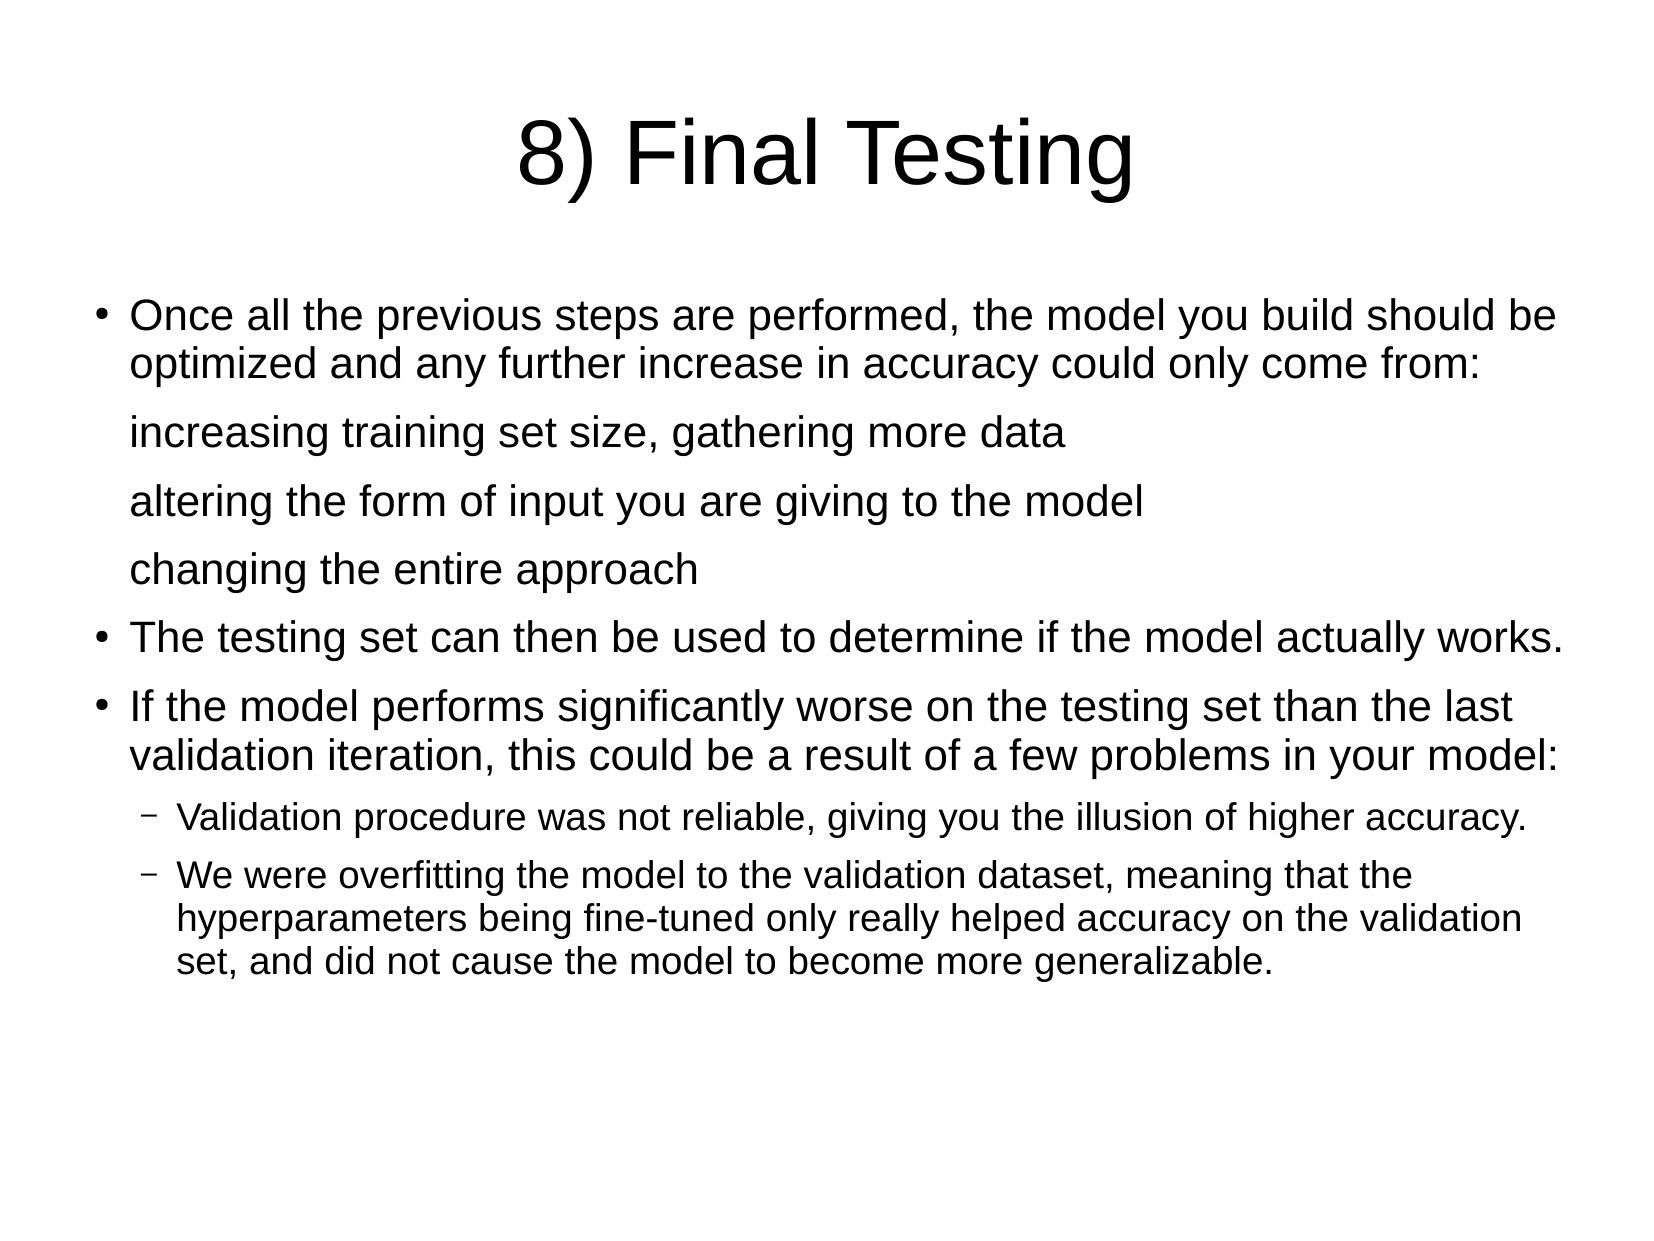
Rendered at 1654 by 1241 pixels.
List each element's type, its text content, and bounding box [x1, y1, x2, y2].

title 8) Final Testing [82, 49, 1571, 257]
list Once all the previous steps are performed, the model you build should be optimized and any further increase in accuracy could only come from: increasing training set size, gathering more data altering the form of input you are giving to the model changing the entire approach The testing set can then be used to determine if the model actually works. If the model performs significantly worse on the testing set than the last validation iteration, this could be a result of a few problems in your model: Validation procedure was not reliable, giving you the illusion of higher accuracy. We were overfitting the model to the validation dataset, meaning that the hyperparameters being fine-tuned only really helped accuracy on the validation set, and did not cause the model to become more generalizable. [82, 290, 1571, 1010]
